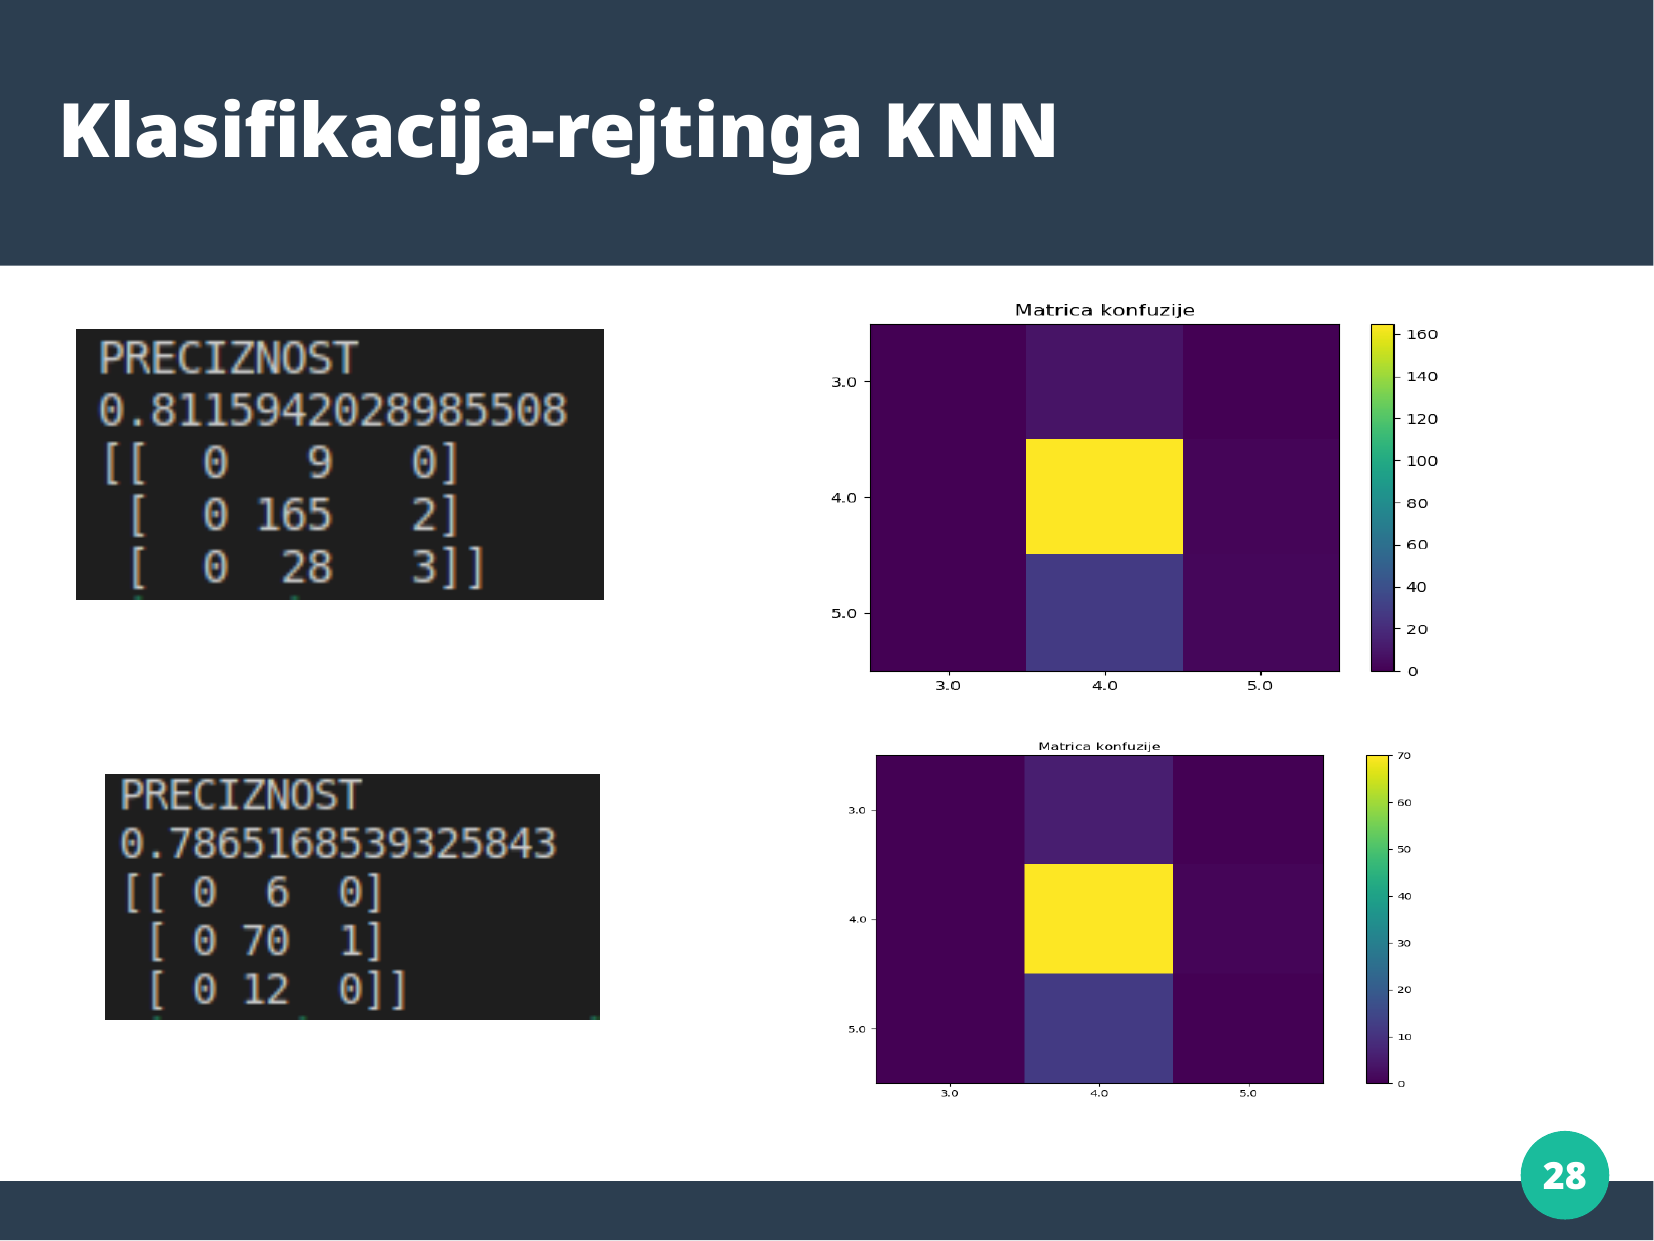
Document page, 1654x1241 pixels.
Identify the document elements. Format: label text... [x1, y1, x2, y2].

picture [105, 774, 600, 1021]
picture [76, 329, 604, 601]
title Klasifikacija-rejtinga KNN [59, 49, 1595, 207]
picture [615, 269, 1606, 1130]
